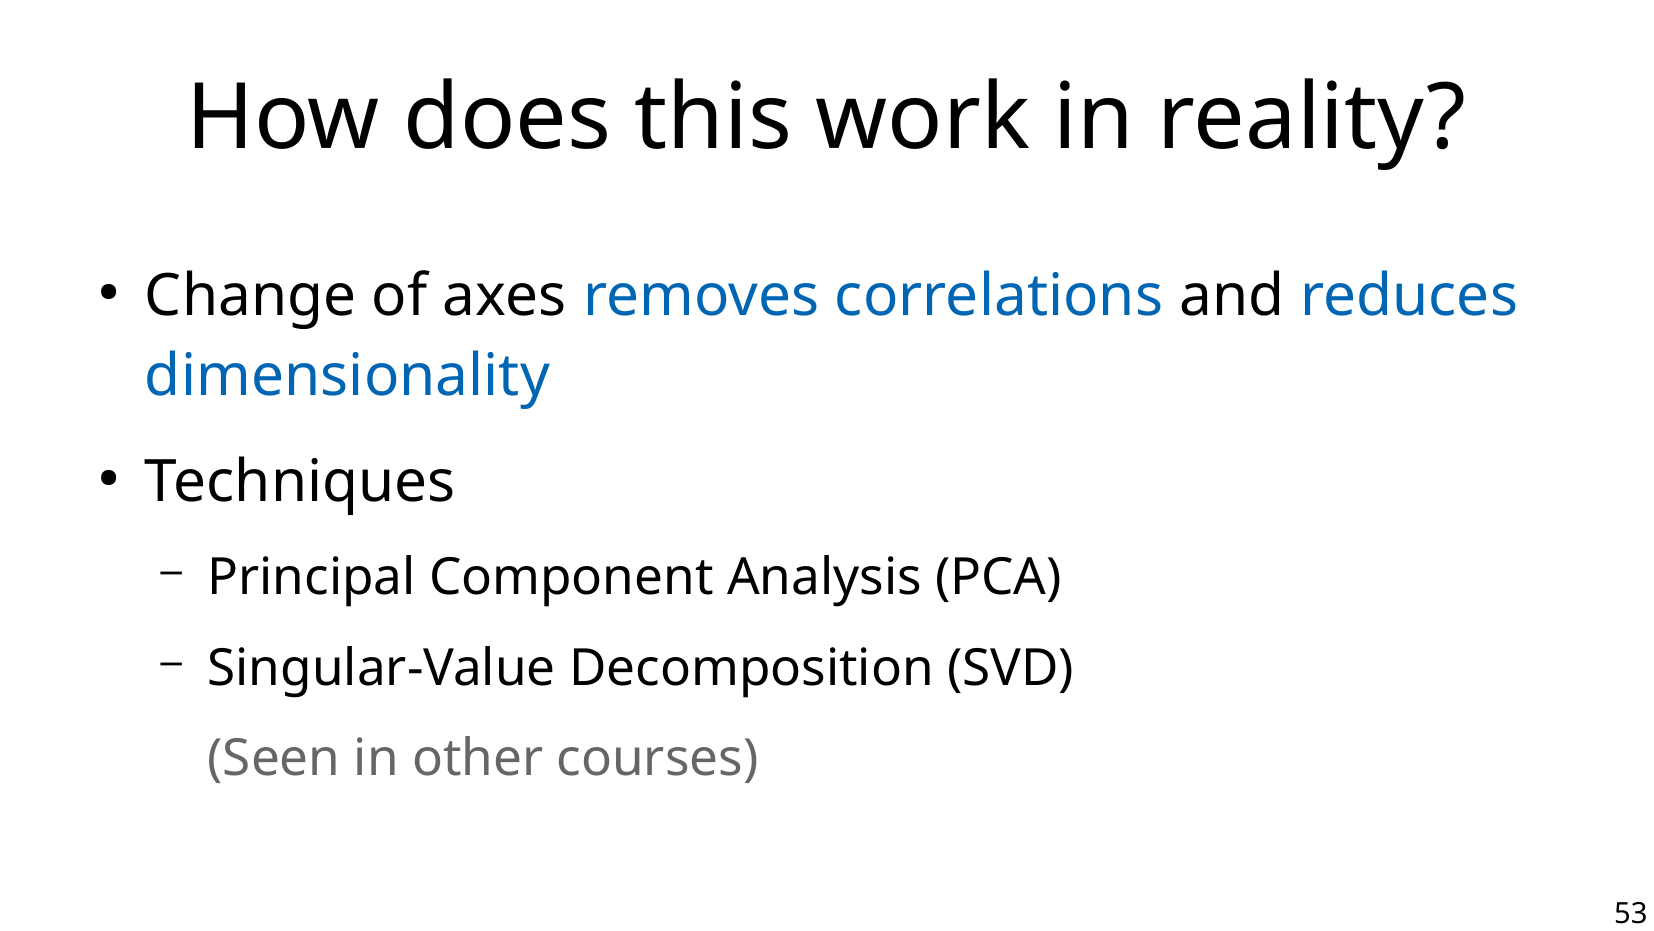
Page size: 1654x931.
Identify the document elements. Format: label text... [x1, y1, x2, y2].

list Change of axes removes correlations and reduces dimensionality Techniques Principal Component Analysis (PCA) Singular-Value Decomposition (SVD) (Seen in other courses) [82, 253, 1571, 793]
title How does this work in reality? [82, 1, 1571, 226]
